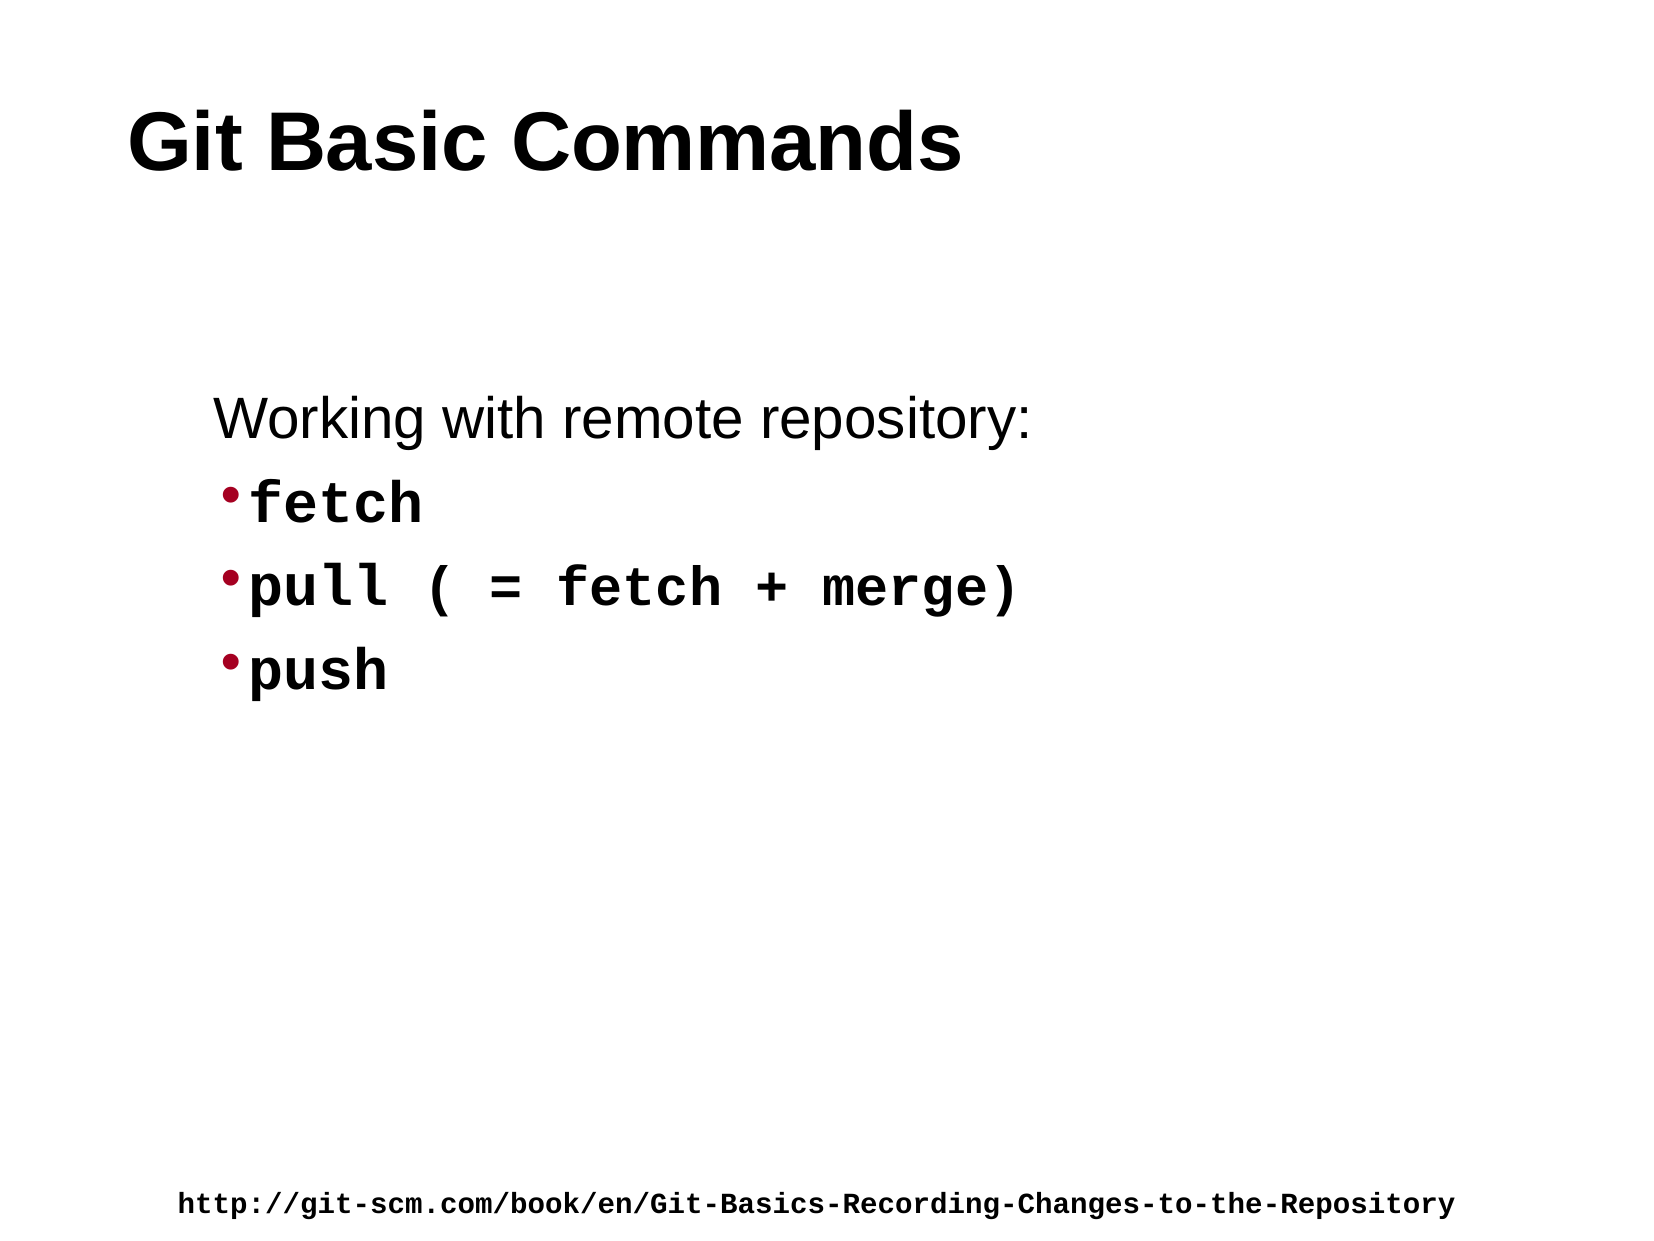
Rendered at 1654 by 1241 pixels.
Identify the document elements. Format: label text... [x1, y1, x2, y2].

text_box http://git-scm.com/book/en/Git-Basics-Recording-Changes-to-the-Repository [162, 1176, 1622, 1227]
title Git Basic Commands [82, 49, 1571, 196]
text_box Working with remote repository: fetch pull ( = fetch + merge) push [198, 372, 1605, 1141]
